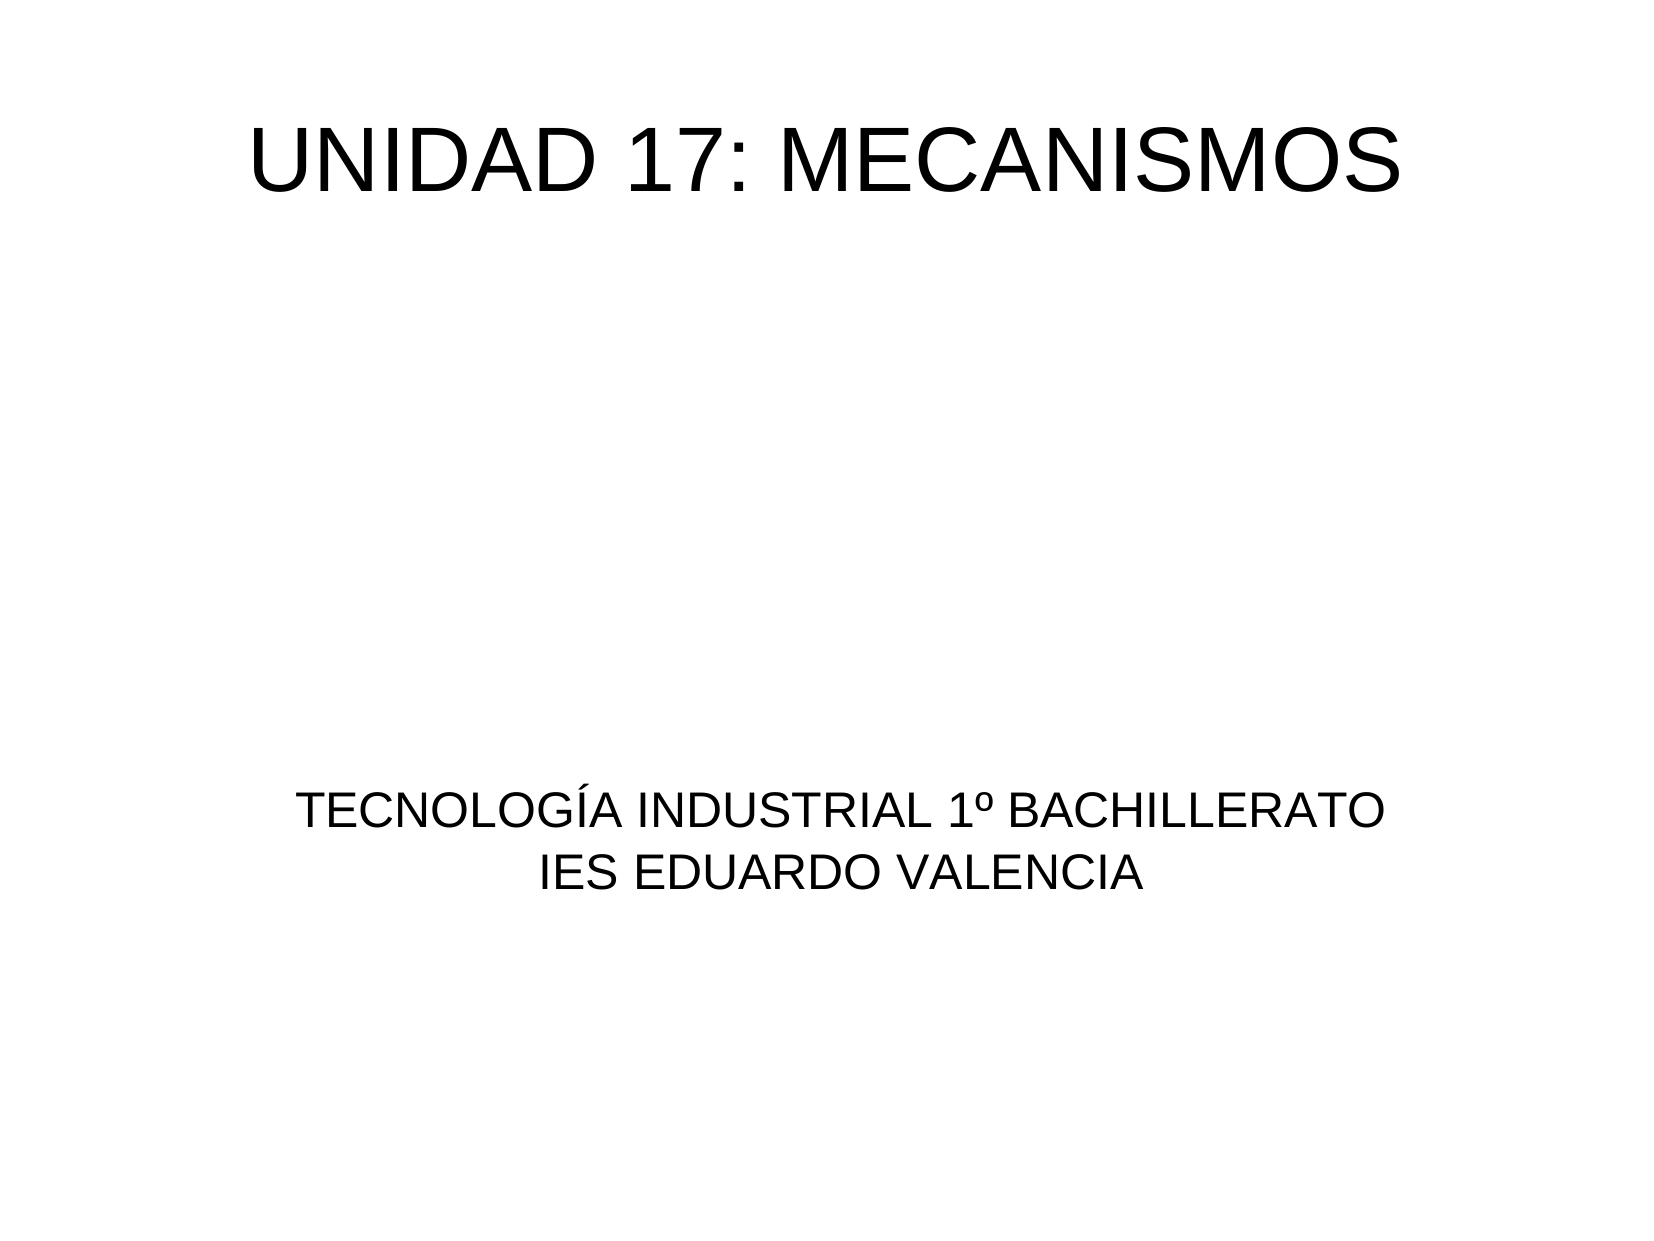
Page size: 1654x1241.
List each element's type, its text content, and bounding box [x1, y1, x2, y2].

text_box TECNOLOGÍA INDUSTRIAL 1º BACHILLERATO IES EDUARDO VALENCIA [177, 767, 1506, 907]
title UNIDAD 17: MECANISMOS [82, 56, 1571, 249]
